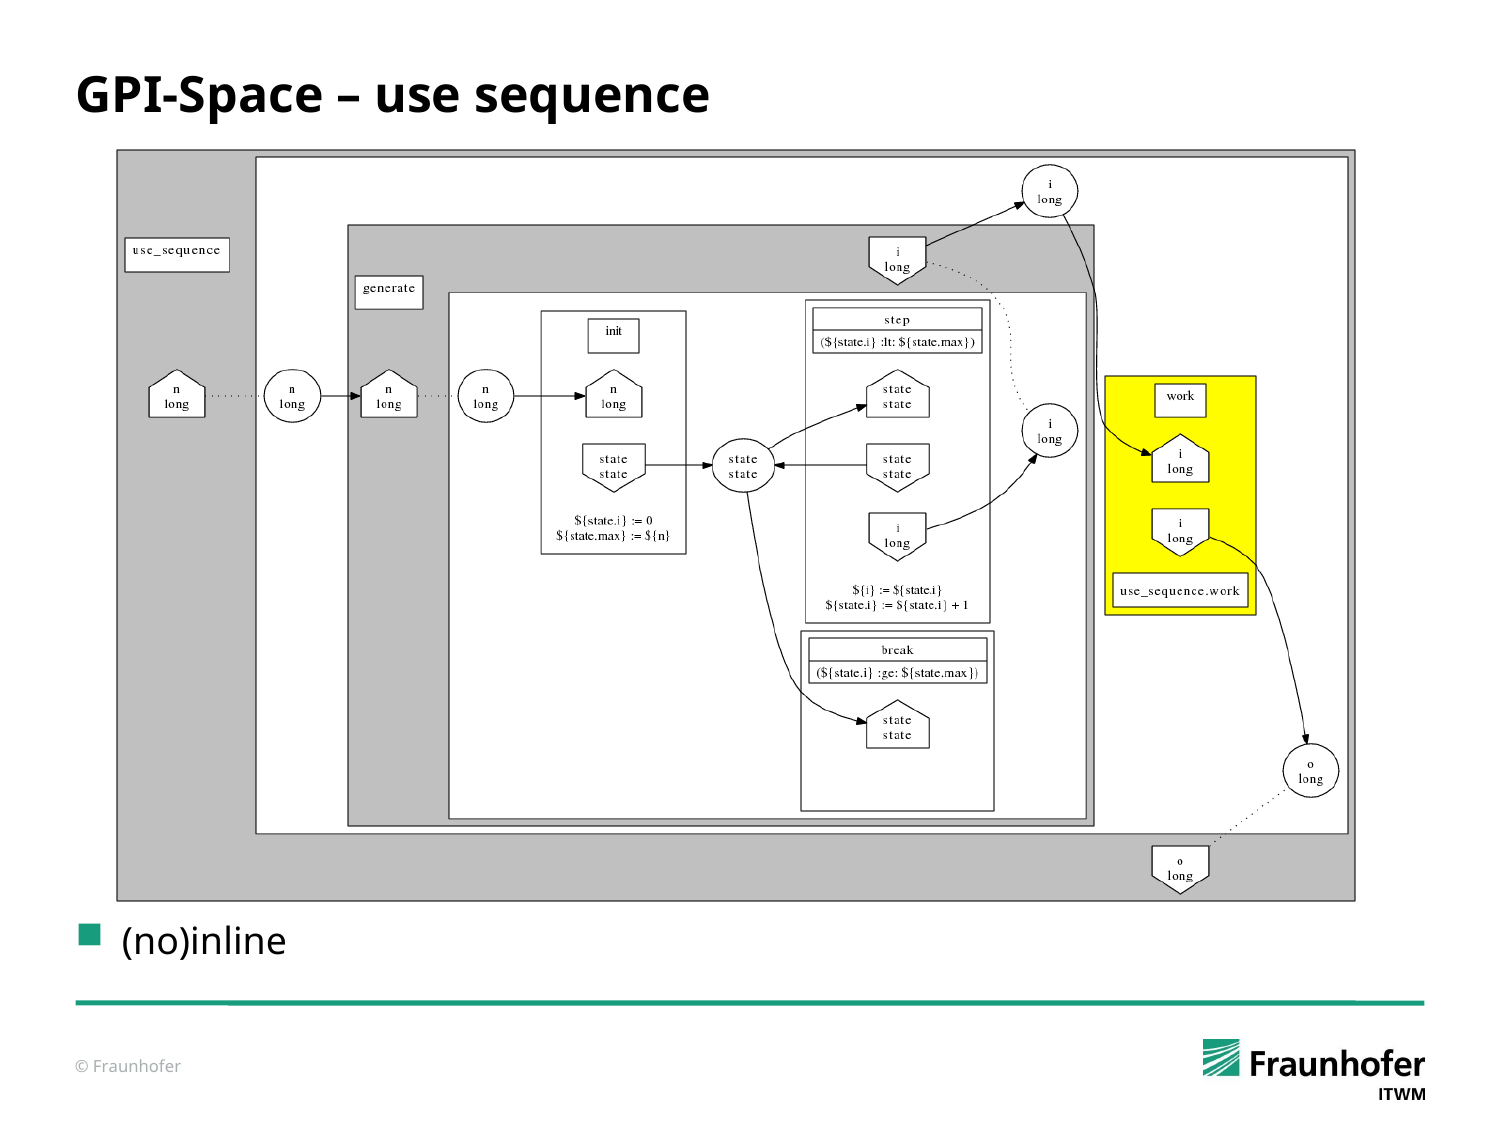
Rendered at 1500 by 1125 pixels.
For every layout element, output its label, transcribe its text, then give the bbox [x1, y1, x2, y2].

picture [105, 138, 1366, 912]
text_box GPI-Space – use sequence [75, 62, 1425, 183]
picture [1203, 1039, 1425, 1100]
text_box (no)inline [75, 916, 1425, 1032]
